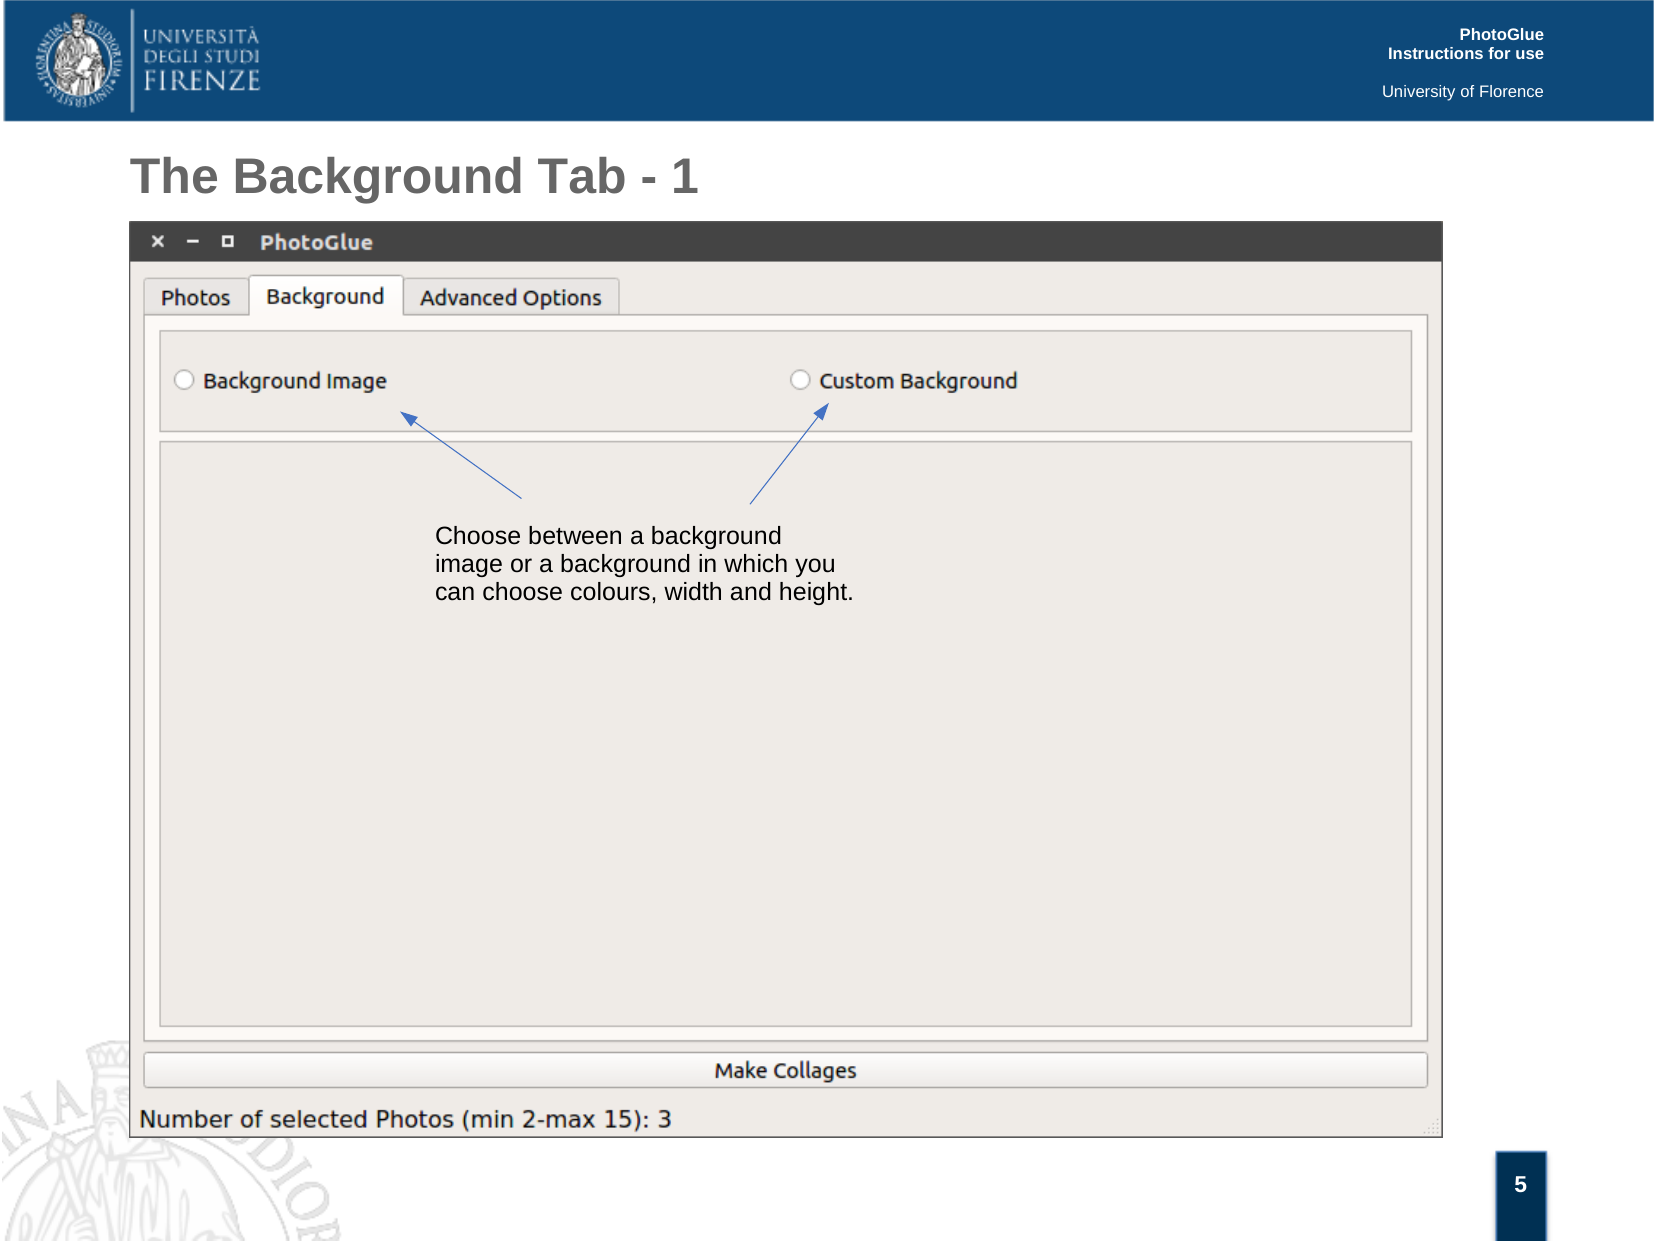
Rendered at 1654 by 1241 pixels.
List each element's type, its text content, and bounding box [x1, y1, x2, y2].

text_box The Background Tab - 1 [129, 101, 993, 221]
text_box 5 [1505, 1160, 1536, 1208]
picture [2, 0, 1654, 1241]
text_box PhotoGlue Instructions for use University of Florence [685, 24, 1548, 102]
text_box Choose between a background image or a background in which you can choose colours, width and height. [420, 514, 873, 621]
